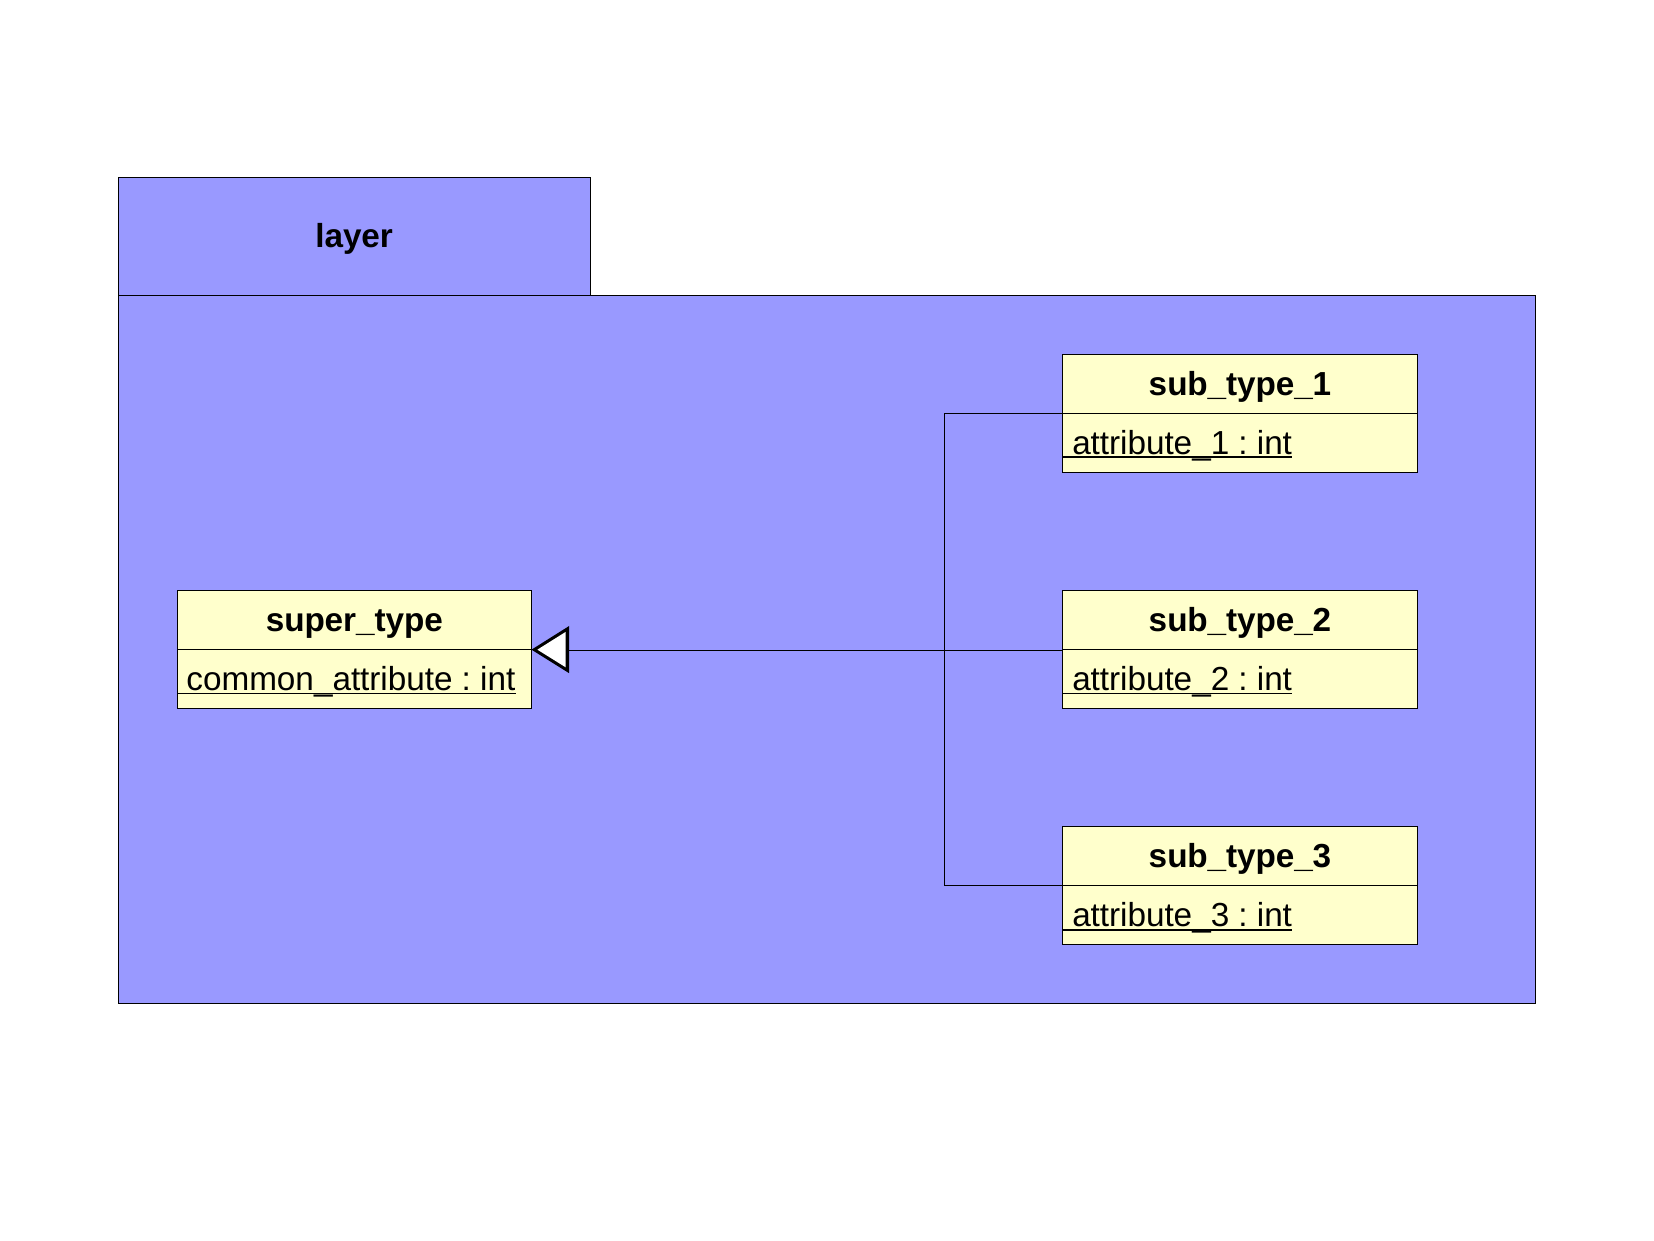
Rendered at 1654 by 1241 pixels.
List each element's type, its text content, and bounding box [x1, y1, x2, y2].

text_box attribute_1 : int [1062, 413, 1418, 473]
text_box sub_type_2 [1062, 590, 1418, 649]
text_box attribute_2 : int [1062, 649, 1418, 709]
text_box sub_type_1 [1062, 354, 1418, 413]
text_box attribute_3 : int [1062, 885, 1418, 945]
text_box [118, 295, 1536, 1004]
text_box layer [118, 177, 591, 296]
text_box super_type [177, 590, 532, 649]
text_box common_attribute : int [177, 649, 532, 709]
text_box sub_type_3 [1062, 826, 1418, 885]
